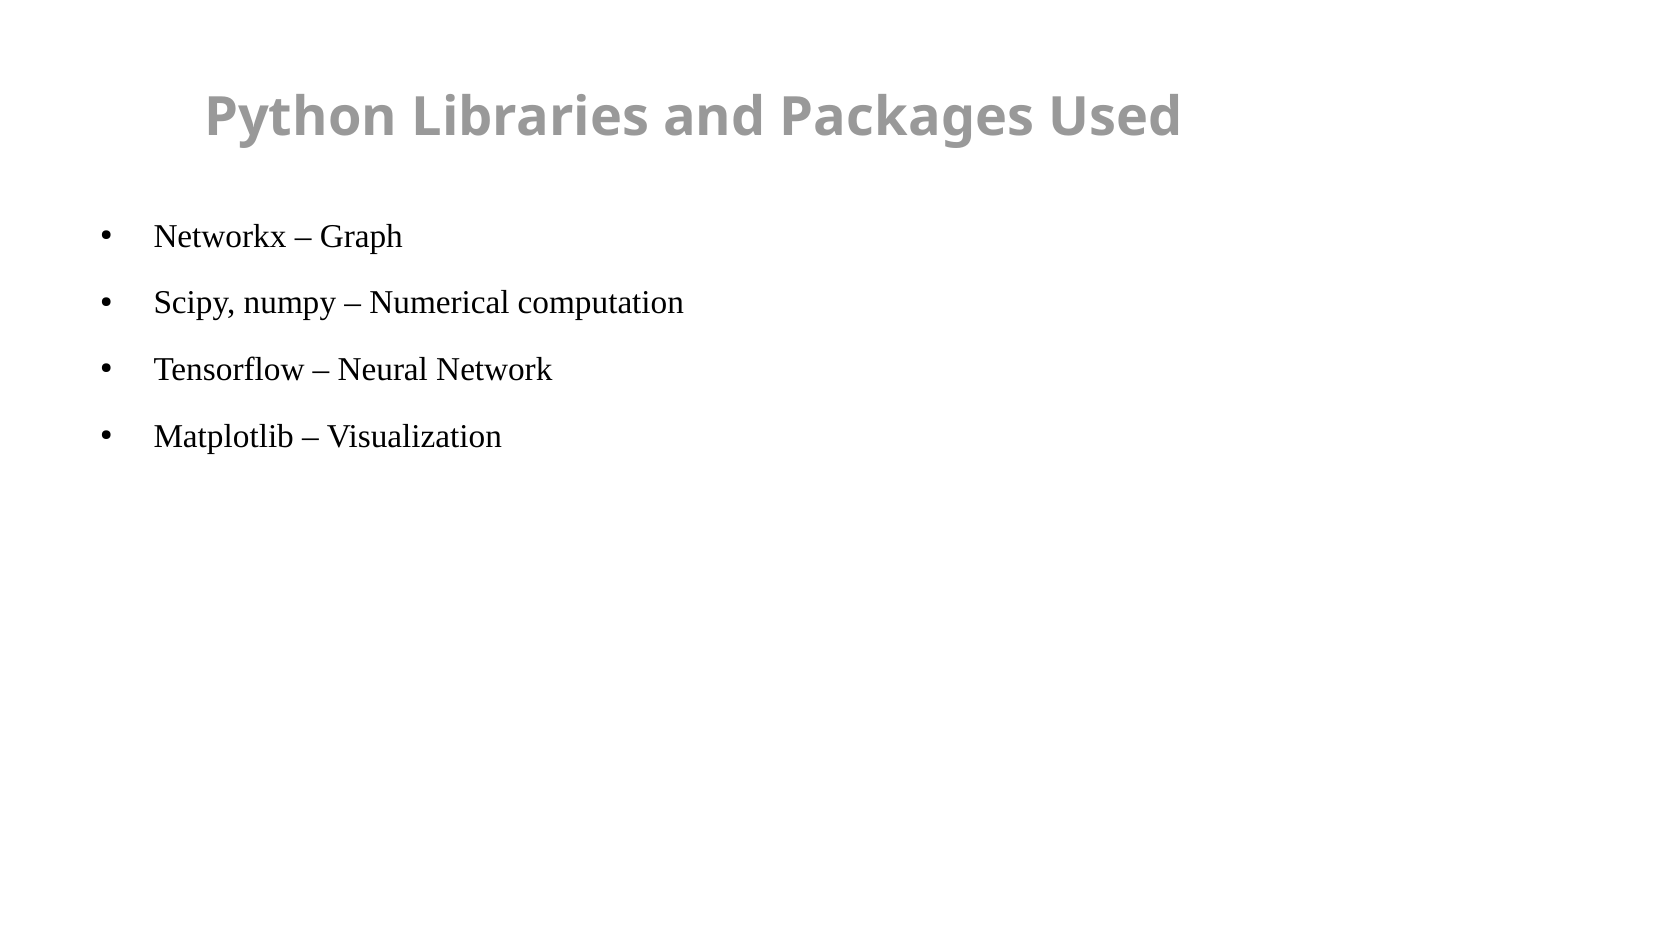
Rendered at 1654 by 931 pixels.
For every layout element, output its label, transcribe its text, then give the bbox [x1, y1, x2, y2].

title Python Libraries and Packages Used [82, 37, 1571, 193]
list Networkx – Graph Scipy, numpy – Numerical computation Tensorflow – Neural Network Matplotlib – Visualization [82, 217, 1571, 757]
